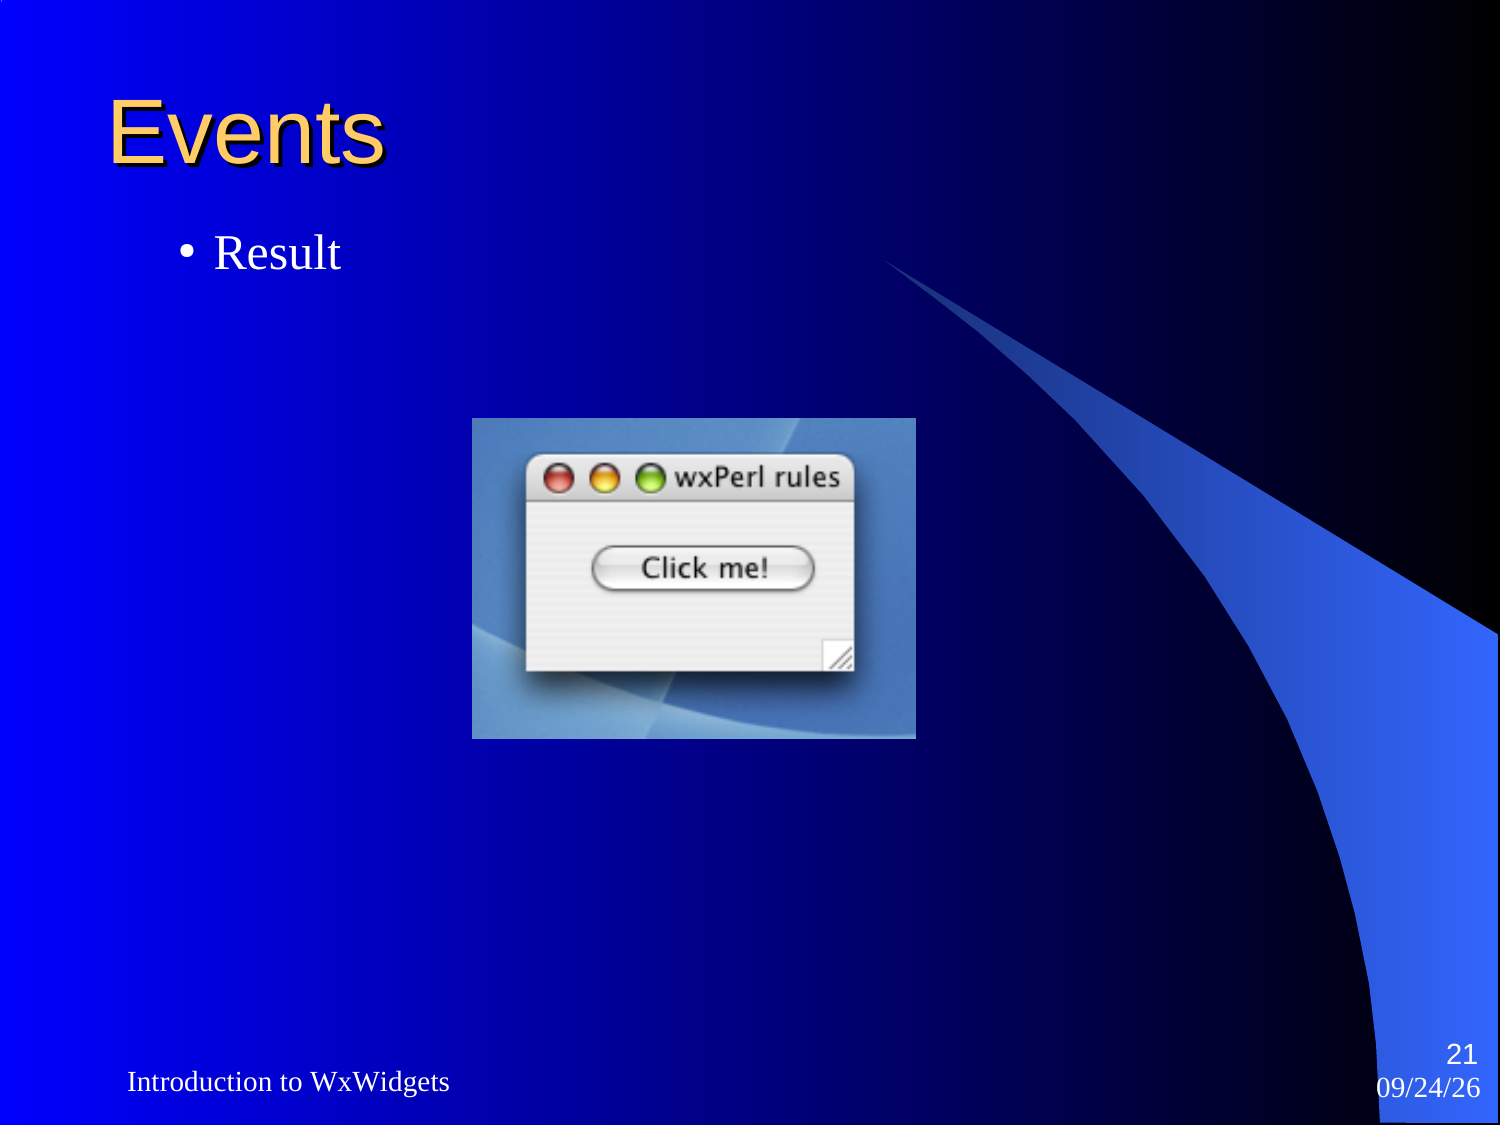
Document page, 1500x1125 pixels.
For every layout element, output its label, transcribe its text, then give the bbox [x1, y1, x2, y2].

list Result [112, 177, 1388, 1034]
picture [472, 418, 916, 739]
title Events [91, 26, 1418, 237]
